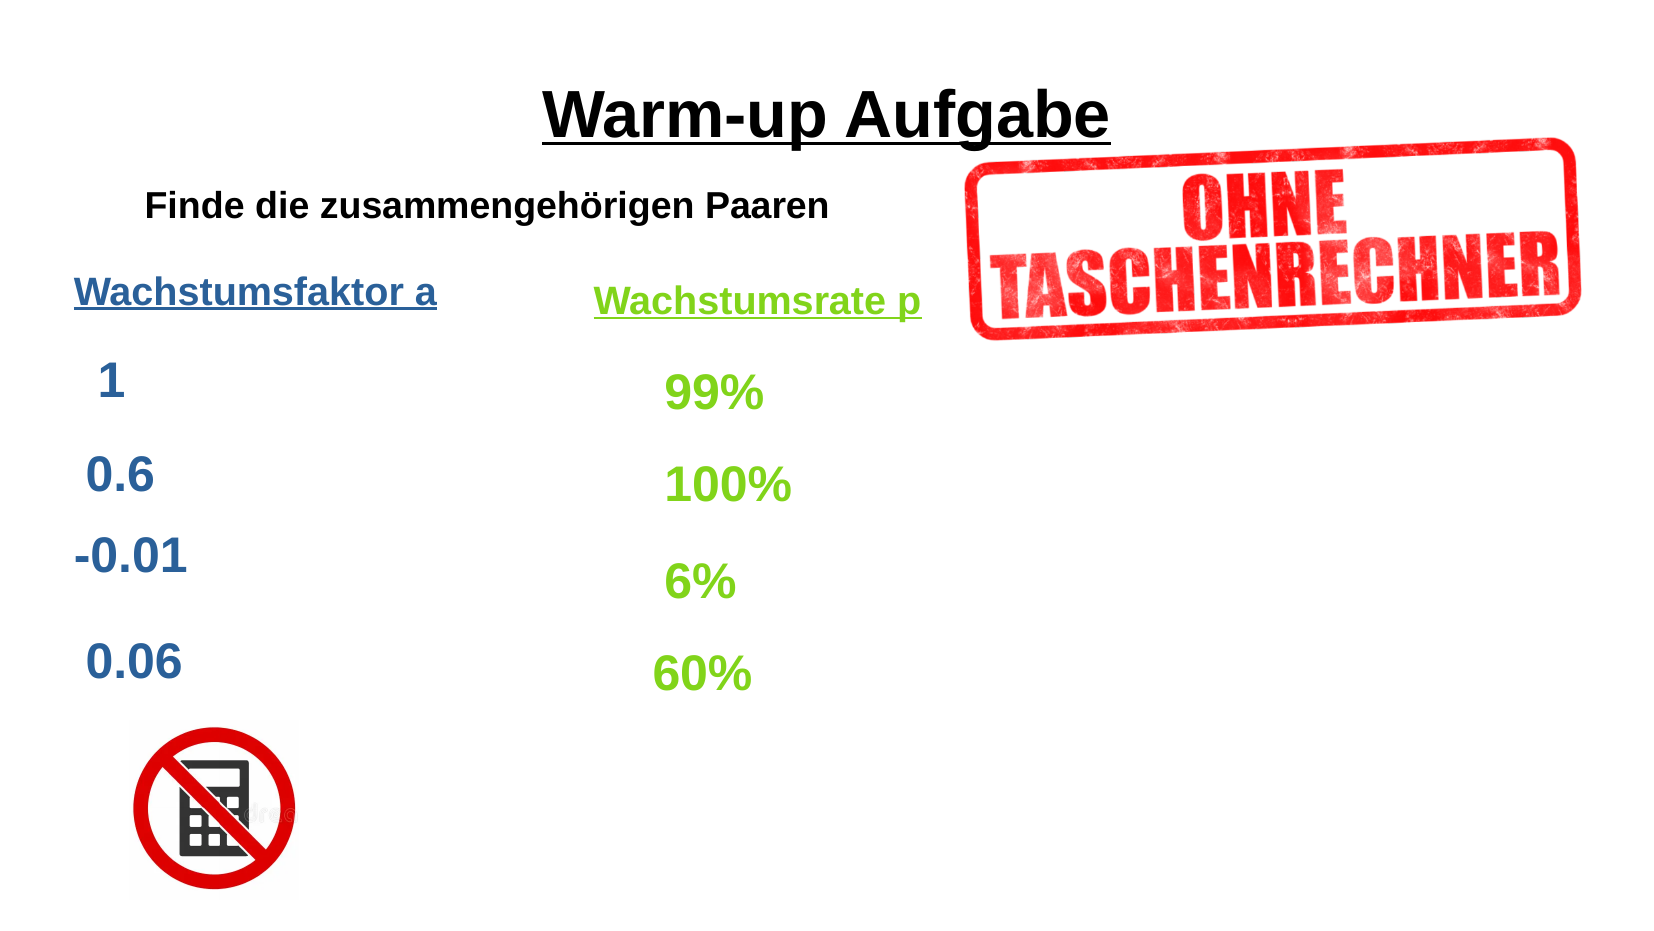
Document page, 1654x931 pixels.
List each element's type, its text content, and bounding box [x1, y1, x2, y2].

text_box 60% [637, 637, 839, 709]
title Warm-up Aufgabe [82, 37, 1571, 193]
text_box -0.01 [59, 519, 260, 591]
text_box 100% [649, 448, 851, 520]
picture [129, 720, 299, 900]
text_box Wachstumsrate p [578, 271, 1004, 371]
text_box 0.06 [70, 625, 272, 697]
text_box 1 [82, 370, 284, 416]
text_box 99% [649, 371, 851, 428]
text_box 0.6 [70, 439, 272, 510]
text_box Wachstumsfaktor a [59, 262, 520, 370]
picture [933, 106, 1612, 371]
text_box 6% [649, 545, 851, 617]
text_box Finde die zusammengehörigen Paaren [129, 177, 1028, 528]
